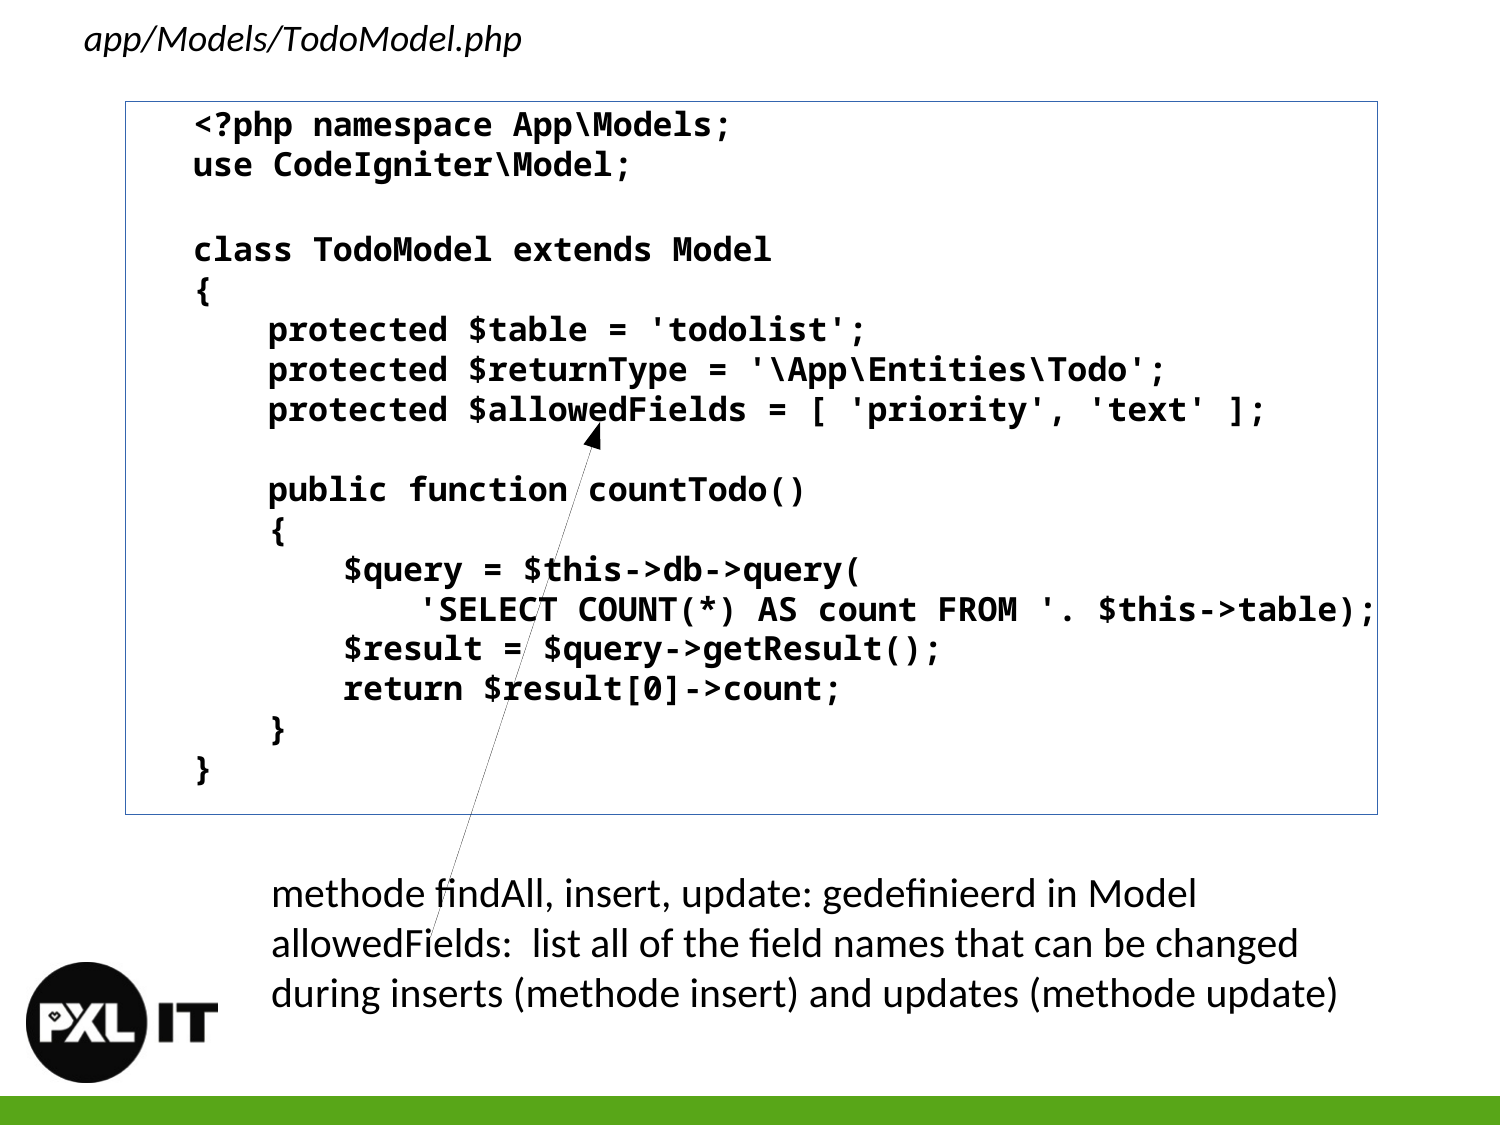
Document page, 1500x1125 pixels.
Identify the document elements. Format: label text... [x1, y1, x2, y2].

text_box app/Models/TodoModel.php [69, 6, 614, 67]
text_box methode findAll, insert, update: gedefinieerd in Model allowedFields: list all of the field names that can be changed during inserts (methode insert) and updates (methode update) [256, 858, 1430, 1024]
picture [26, 962, 218, 1083]
text_box <?php namespace App\Models; use CodeIgniter\Model; class TodoModel extends Model { protected $table = 'todolist'; protected $returnType = '\App\Entities\Todo'; protected $allowedFields = [ 'priority', 'text' ]; public function countTodo() { $query = $this->db->query( 'SELECT COUNT(*) AS count FROM '. $this->table); $result = $query->getResult(); return $result[0]->count; } } [178, 96, 1490, 840]
